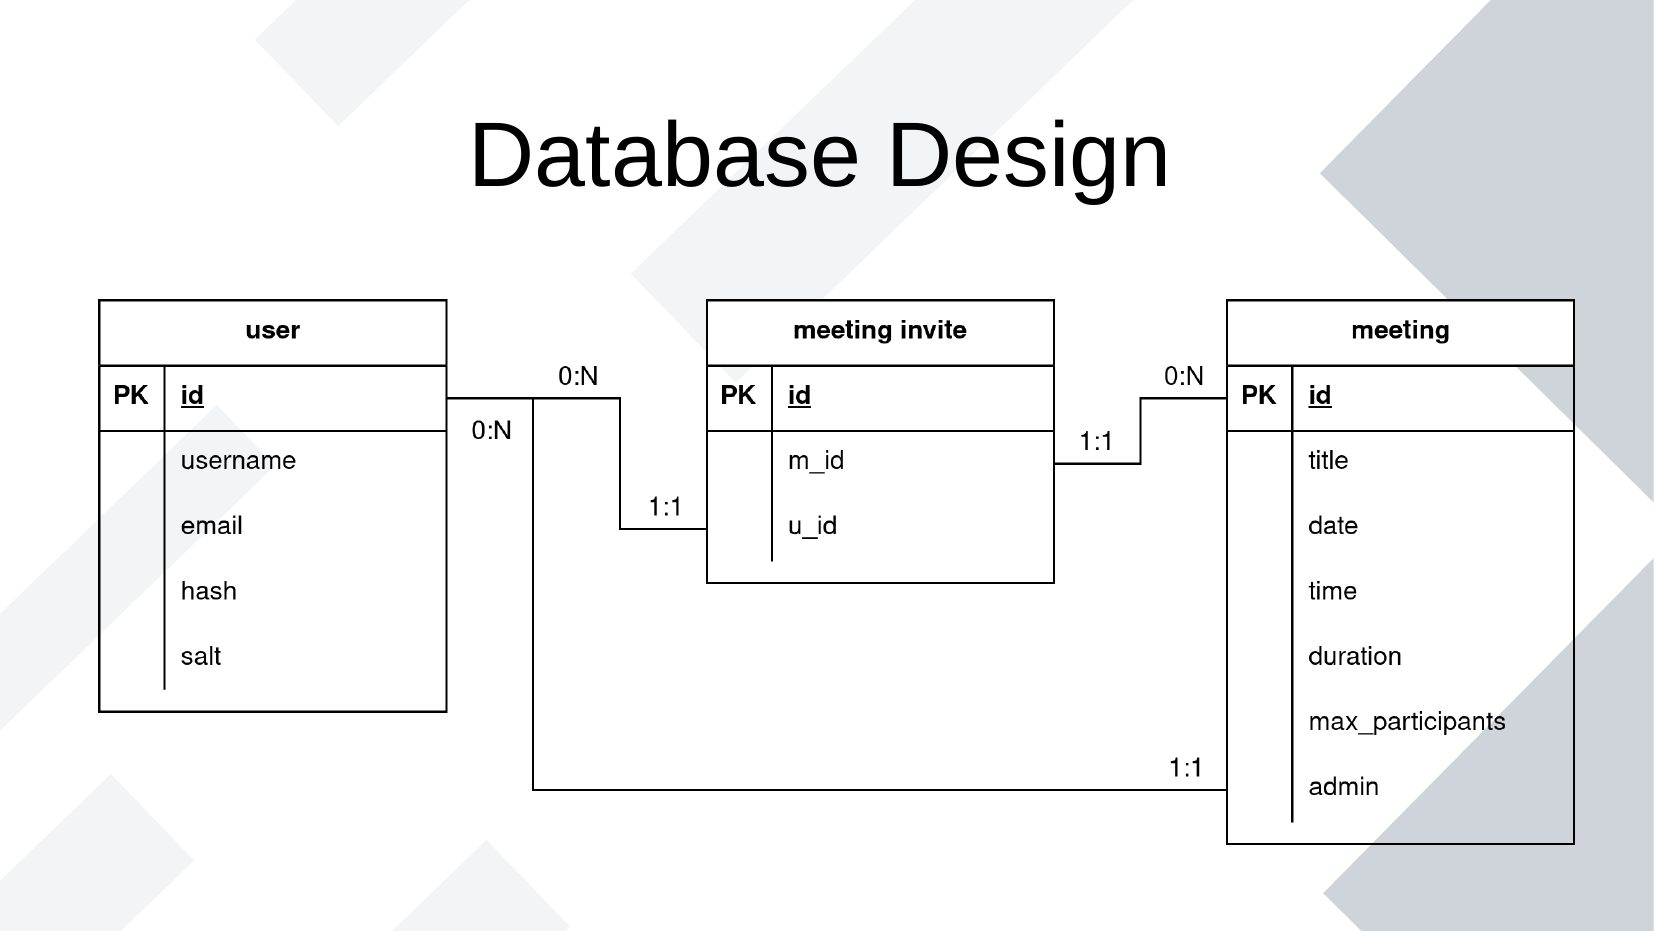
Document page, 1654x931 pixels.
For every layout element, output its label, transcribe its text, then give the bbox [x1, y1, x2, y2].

title Database Design [76, 63, 1565, 246]
picture [98, 299, 1575, 845]
